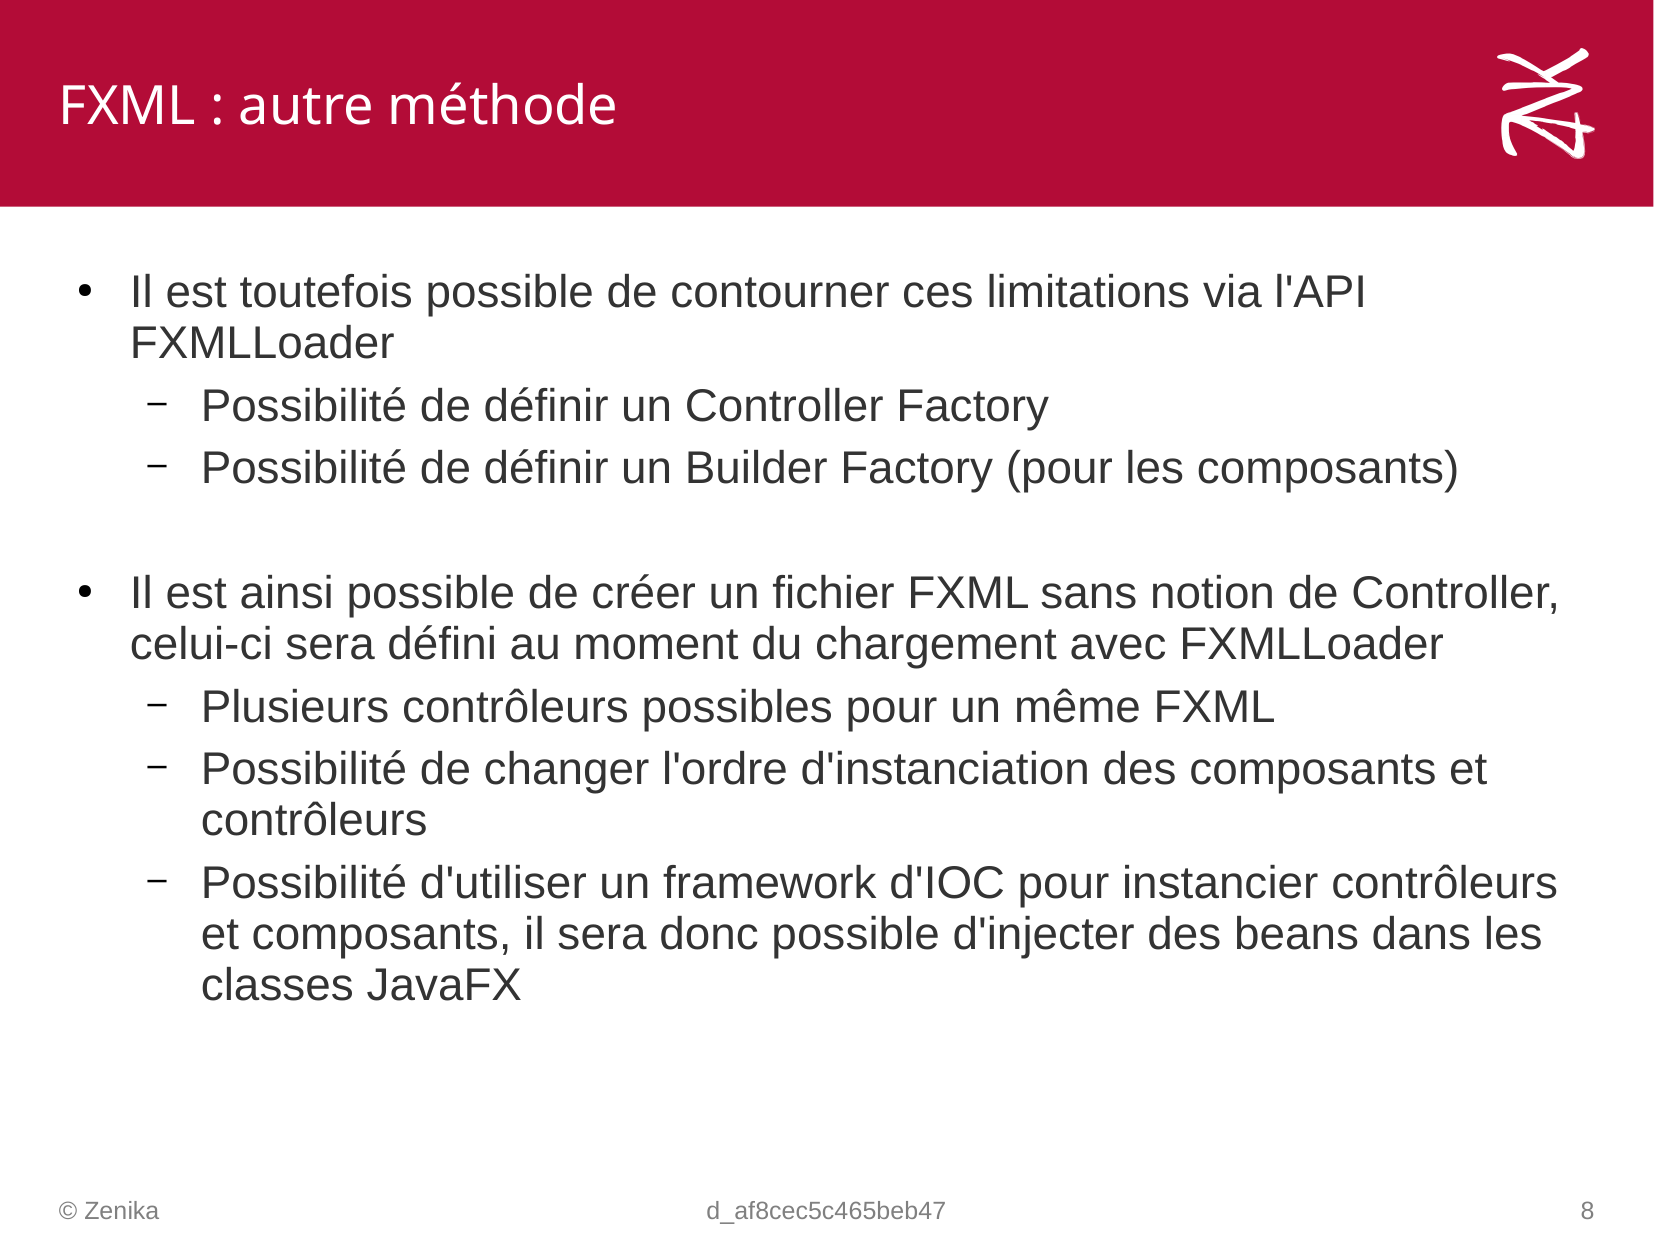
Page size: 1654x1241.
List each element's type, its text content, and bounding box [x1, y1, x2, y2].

title FXML : autre méthode [59, 29, 1595, 178]
list Il est toutefois possible de contourner ces limitations via l'API FXMLLoader Possibilité de définir un Controller Factory Possibilité de définir un Builder Factory (pour les composants) Il est ainsi possible de créer un fichier FXML sans notion de Controller, celui-ci sera défini au moment du chargement avec FXMLLoader Plusieurs contrôleurs possibles pour un même FXML Possibilité de changer l'ordre d'instanciation des composants et contrôleurs Possibilité d'utiliser un framework d'IOC pour instancier contrôleurs et composants, il sera donc possible d'injecter des beans dans les classes JavaFX [59, 265, 1595, 1123]
